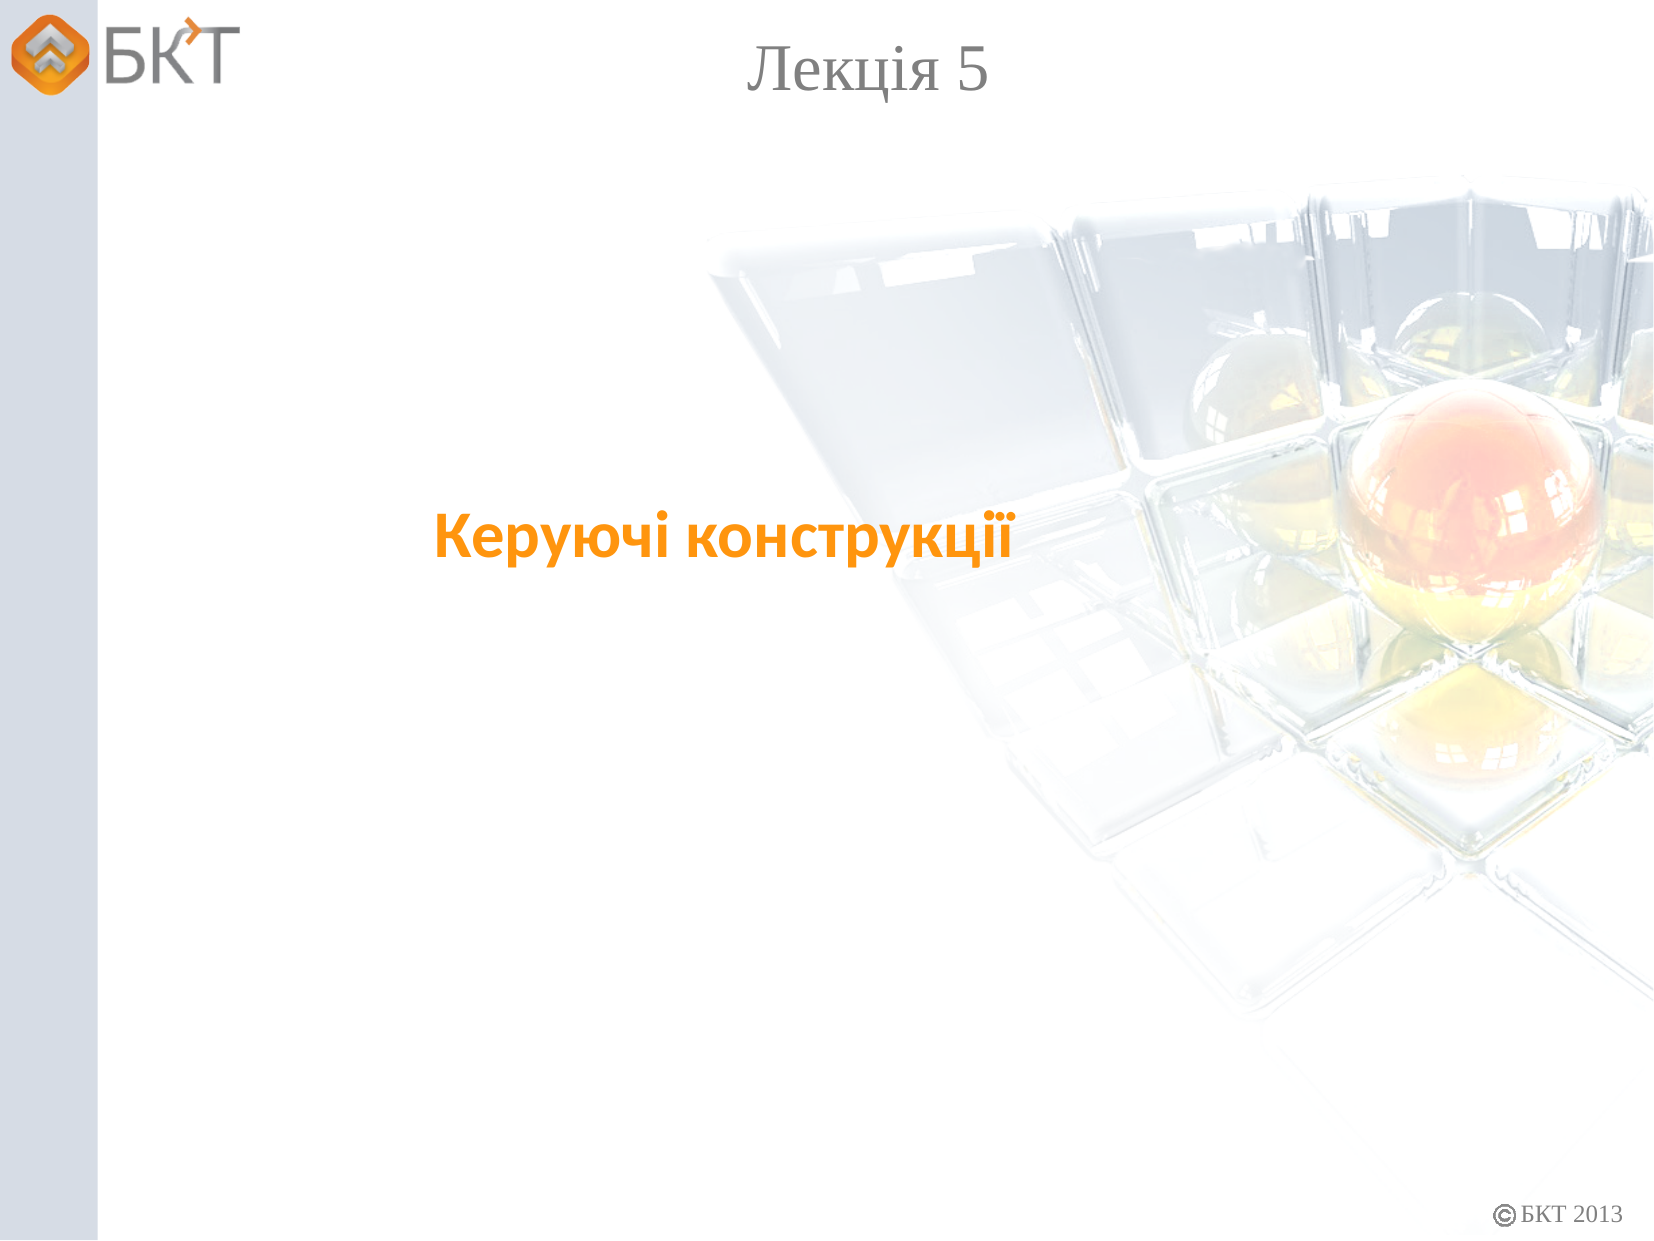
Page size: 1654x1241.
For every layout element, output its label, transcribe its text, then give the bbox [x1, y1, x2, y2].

text_box Керуючі конструкції [420, 500, 1396, 691]
text_box [0, 0, 98, 1241]
text_box БКТ 2013 [1500, 1195, 1651, 1241]
picture [4, 9, 1654, 1235]
text_box Лекція 5 [270, 30, 1486, 119]
